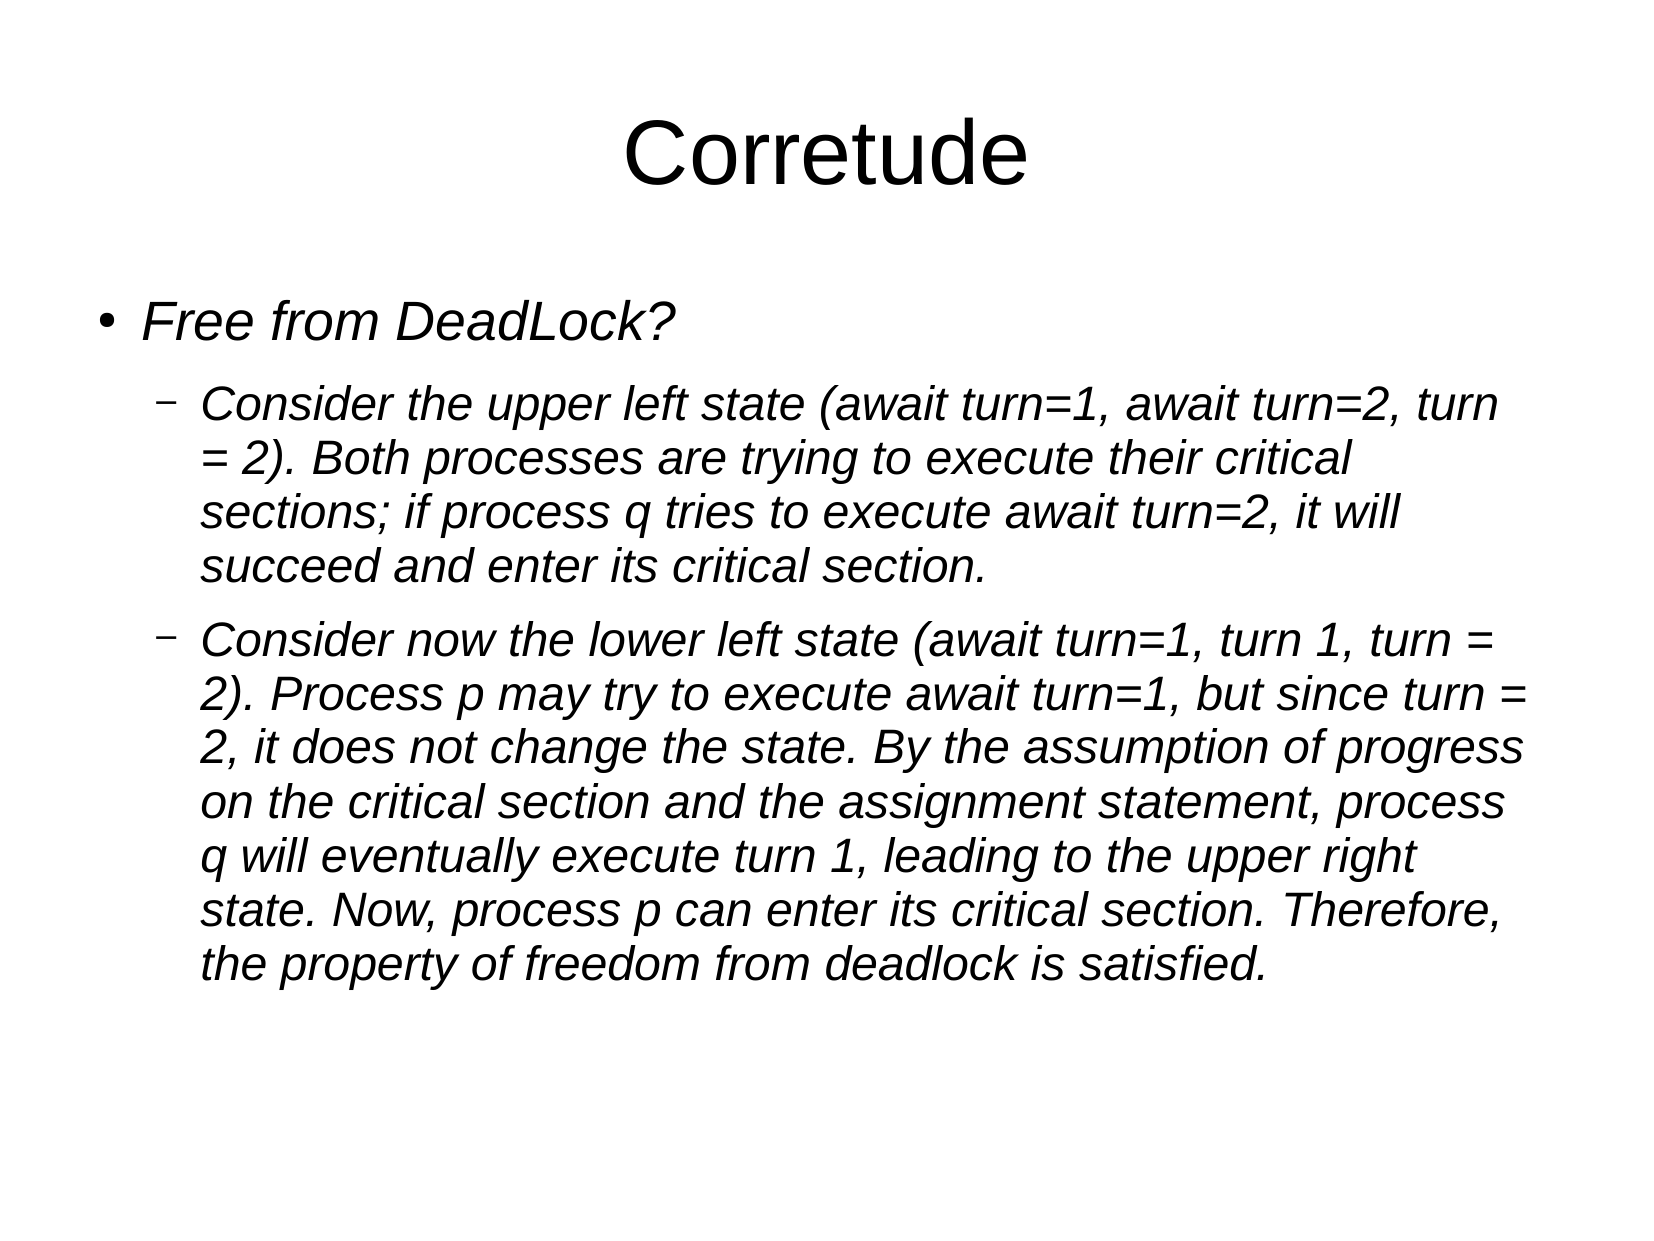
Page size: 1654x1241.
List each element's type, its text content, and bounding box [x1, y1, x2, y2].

list Free from DeadLock? Consider the upper left state (await turn=1, await turn=2, turn = 2). Both processes are trying to execute their critical sections; if process q tries to execute await turn=2, it will succeed and enter its critical section. Consider now the lower left state (await turn=1, turn 1, turn = 2). Process p may try to execute await turn=1, but since turn = 2, it does not change the state. By the assumption of progress on the critical section and the assignment statement, process q will eventually execute turn 1, leading to the upper right state. Now, process p can enter its critical section. Therefore, the property of freedom from deadlock is satisfied. [82, 290, 1538, 1010]
title Corretude [82, 49, 1571, 257]
